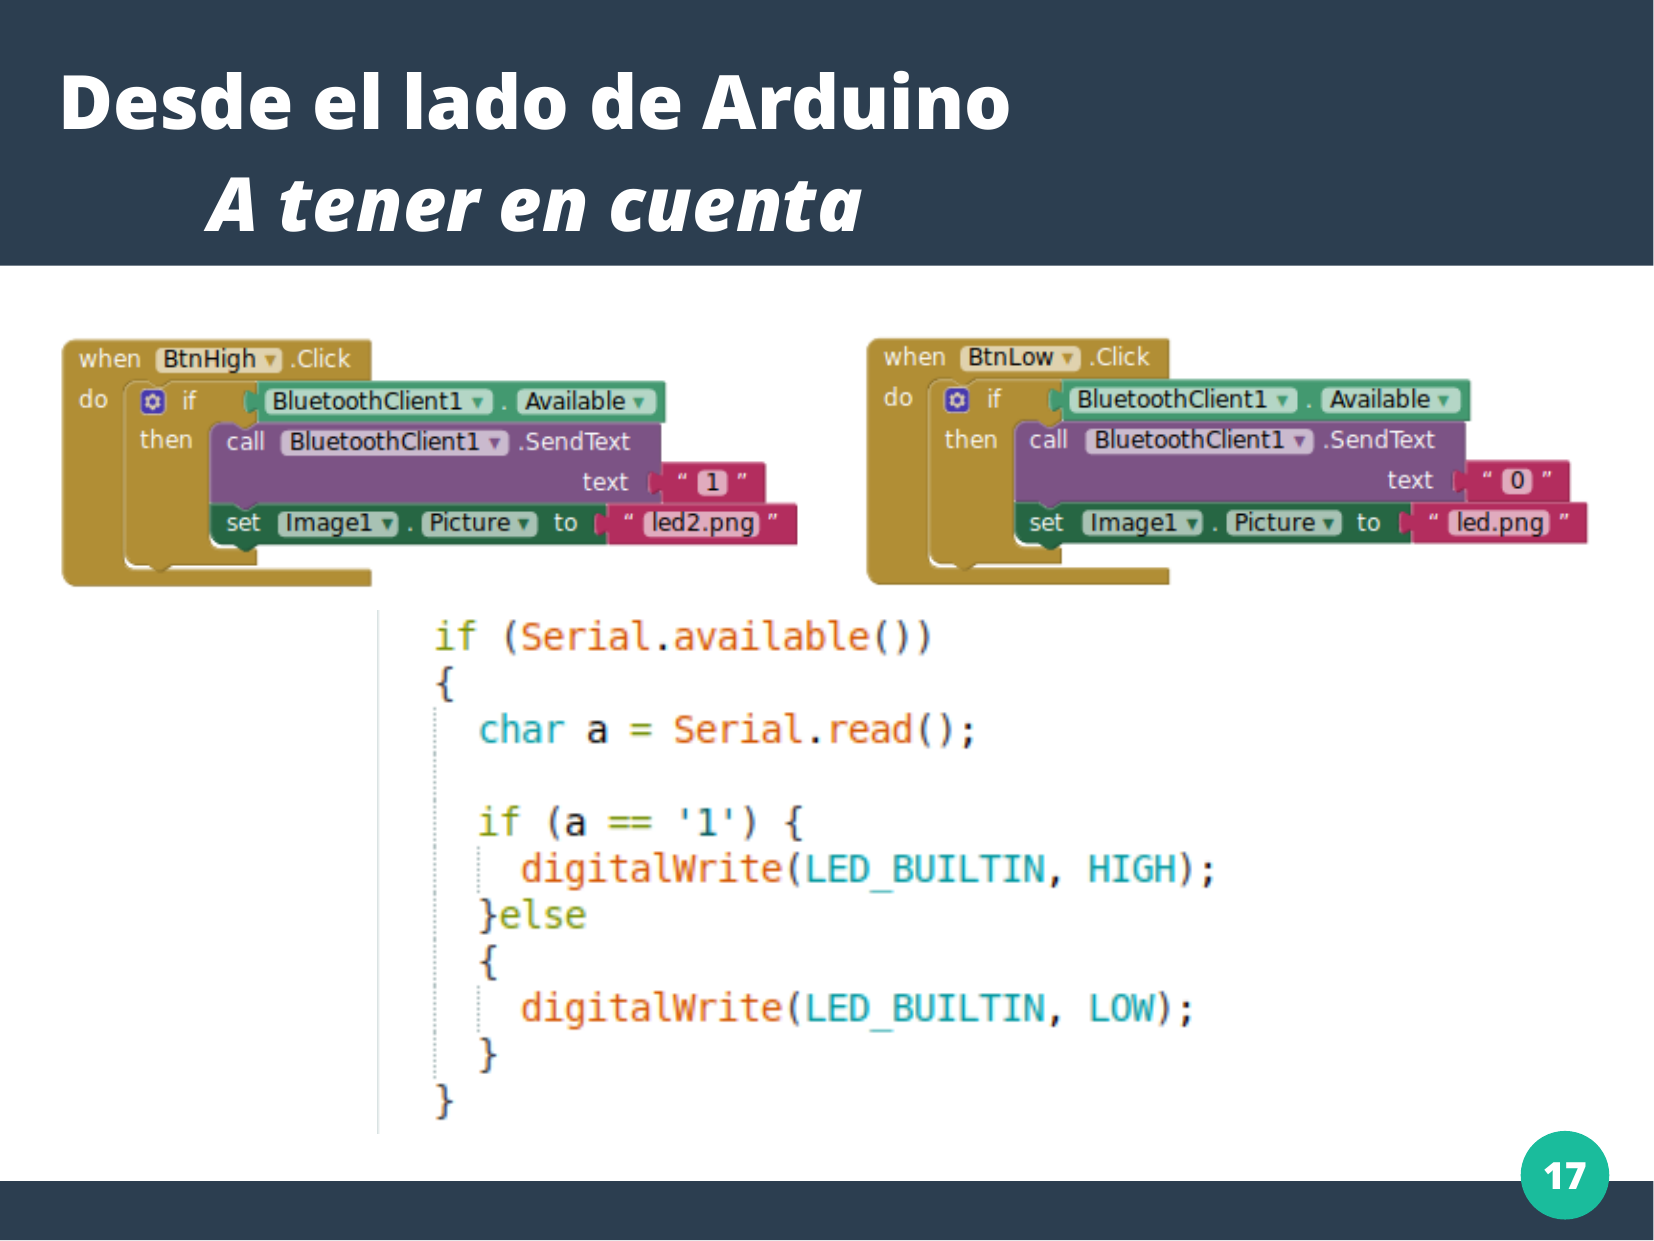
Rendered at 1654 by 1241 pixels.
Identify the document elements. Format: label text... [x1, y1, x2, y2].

title Desde el lado de Arduino A tener en cuenta [59, 49, 1595, 207]
picture [60, 333, 1595, 591]
picture [377, 610, 1252, 1134]
list [59, 324, 1595, 1152]
